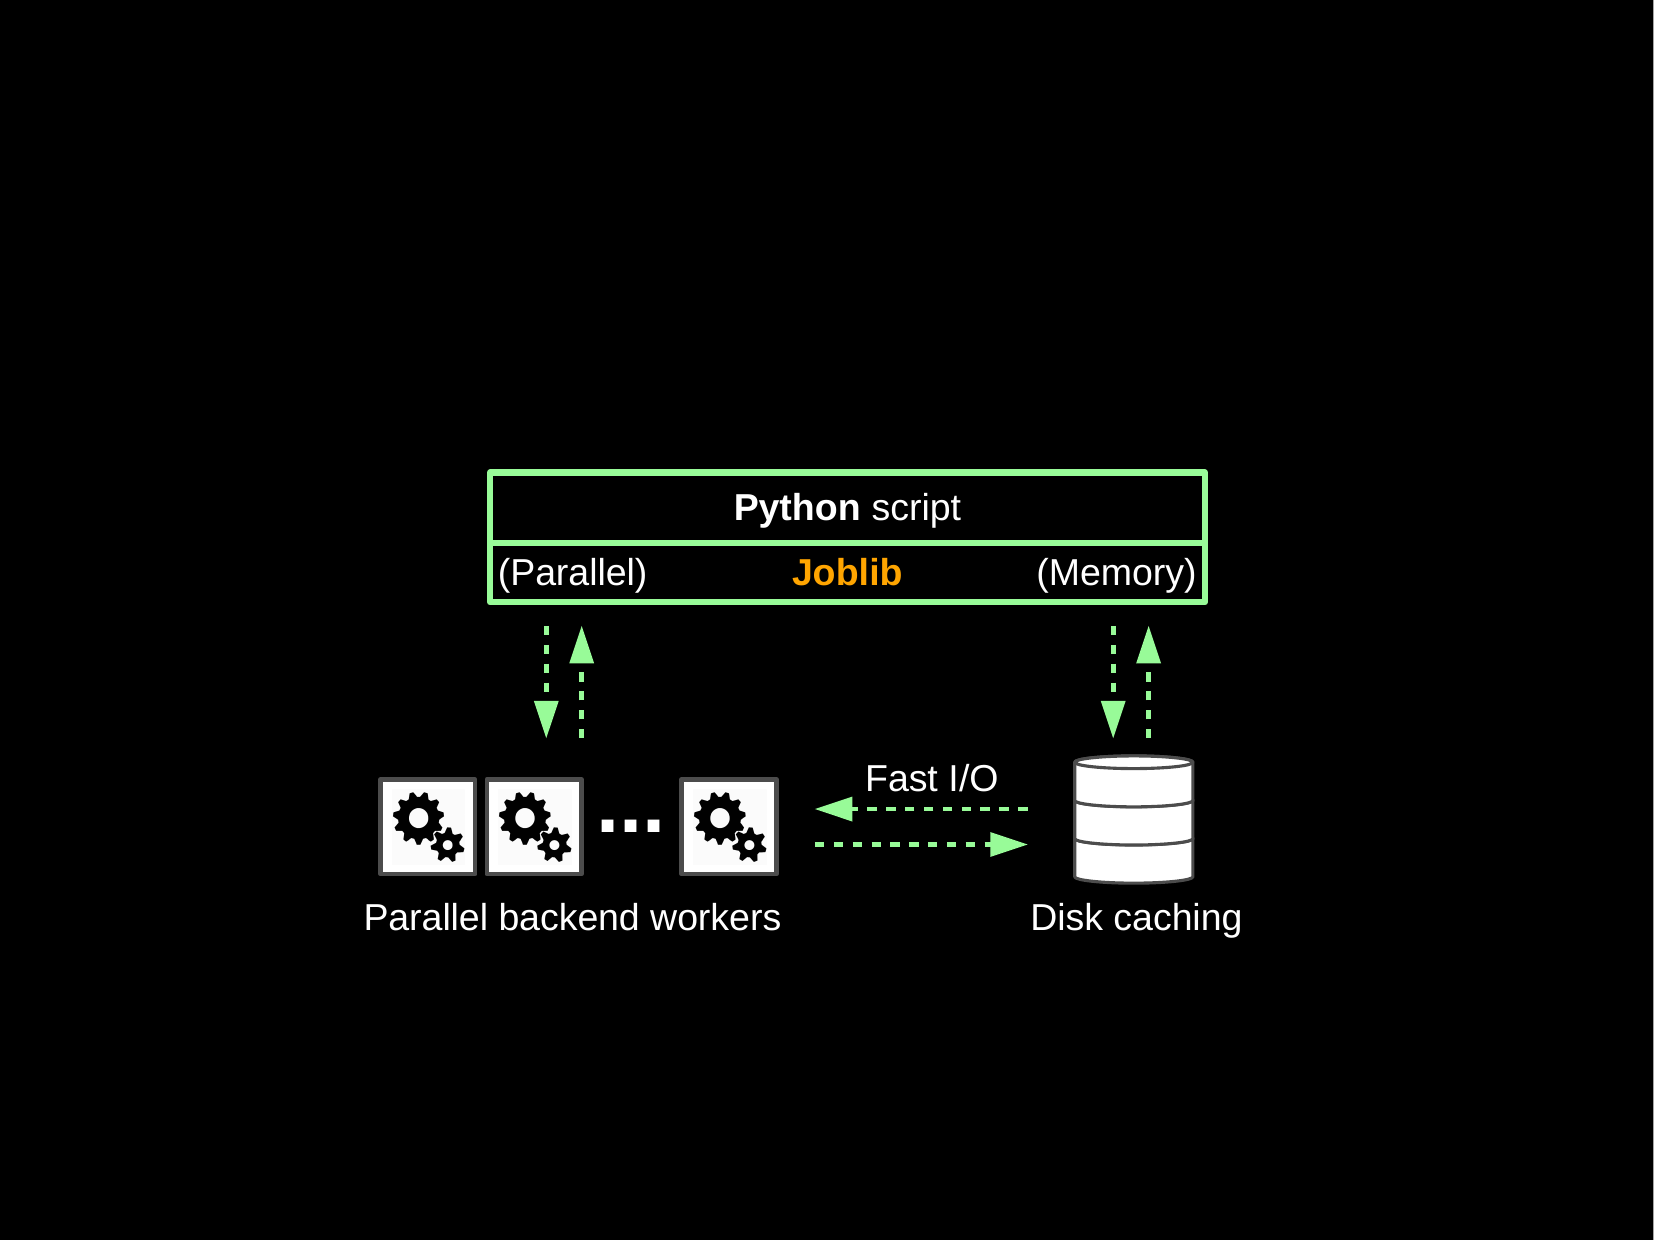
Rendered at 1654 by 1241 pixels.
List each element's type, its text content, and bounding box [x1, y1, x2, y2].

text_box [486, 779, 582, 875]
picture [693, 789, 767, 865]
text_box ... [581, 750, 681, 858]
text_box [380, 779, 476, 875]
text_box [681, 779, 777, 875]
text_box Fast I/O [850, 750, 1014, 807]
text_box Disk caching [1015, 889, 1258, 947]
text_box Joblib [490, 544, 1205, 603]
text_box Python script [490, 472, 1205, 544]
text_box Parallel backend workers [348, 889, 797, 947]
text_box (Parallel) [483, 544, 663, 602]
picture [392, 789, 465, 865]
text_box [1074, 763, 1193, 884]
text_box (Memory) [1021, 544, 1212, 602]
picture [498, 789, 572, 865]
